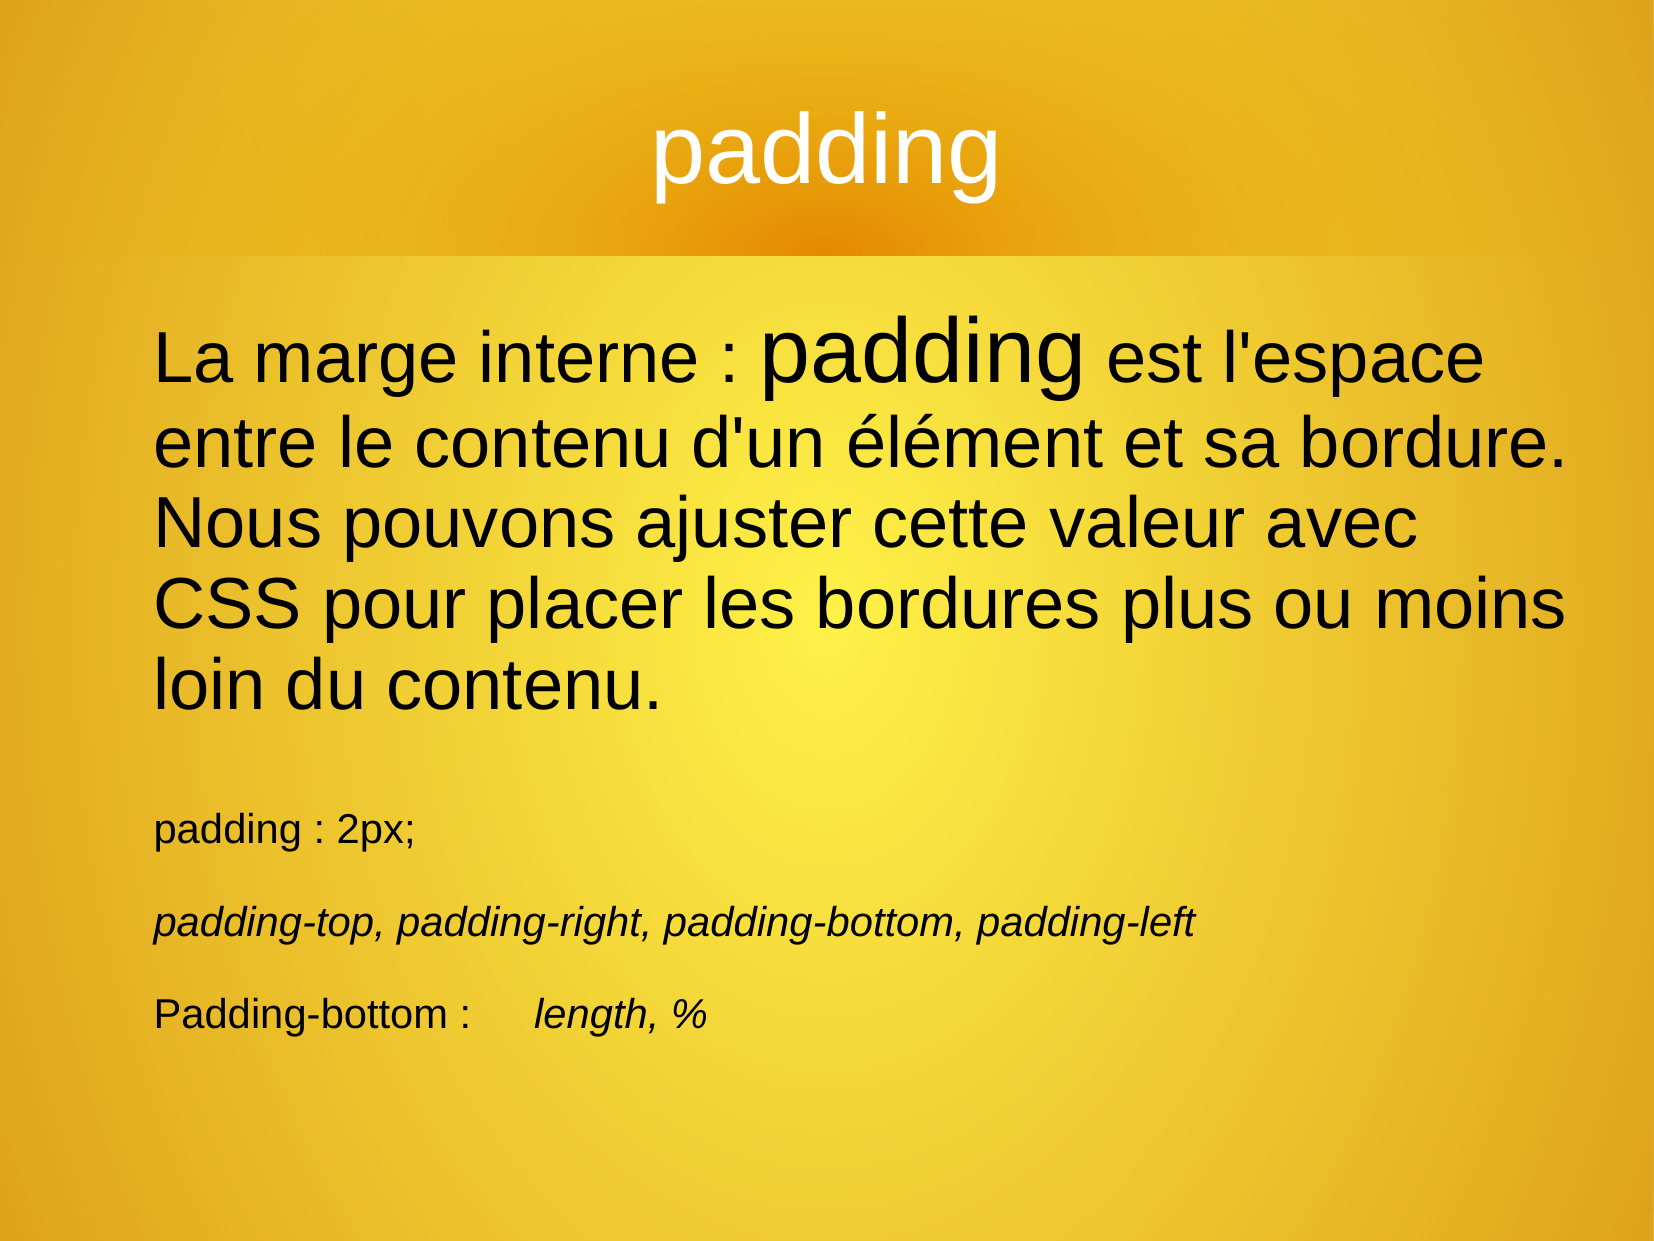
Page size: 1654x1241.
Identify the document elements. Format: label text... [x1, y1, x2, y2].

list La marge interne : padding est l'espace entre le contenu d'un élément et sa bordure. Nous pouvons ajuster cette valeur avec CSS pour placer les bordures plus ou moins loin du contenu. padding : 2px; padding-top, padding-right, padding-bottom, padding-left Padding-bottom : length, % [82, 299, 1571, 1193]
title padding [82, 47, 1571, 252]
